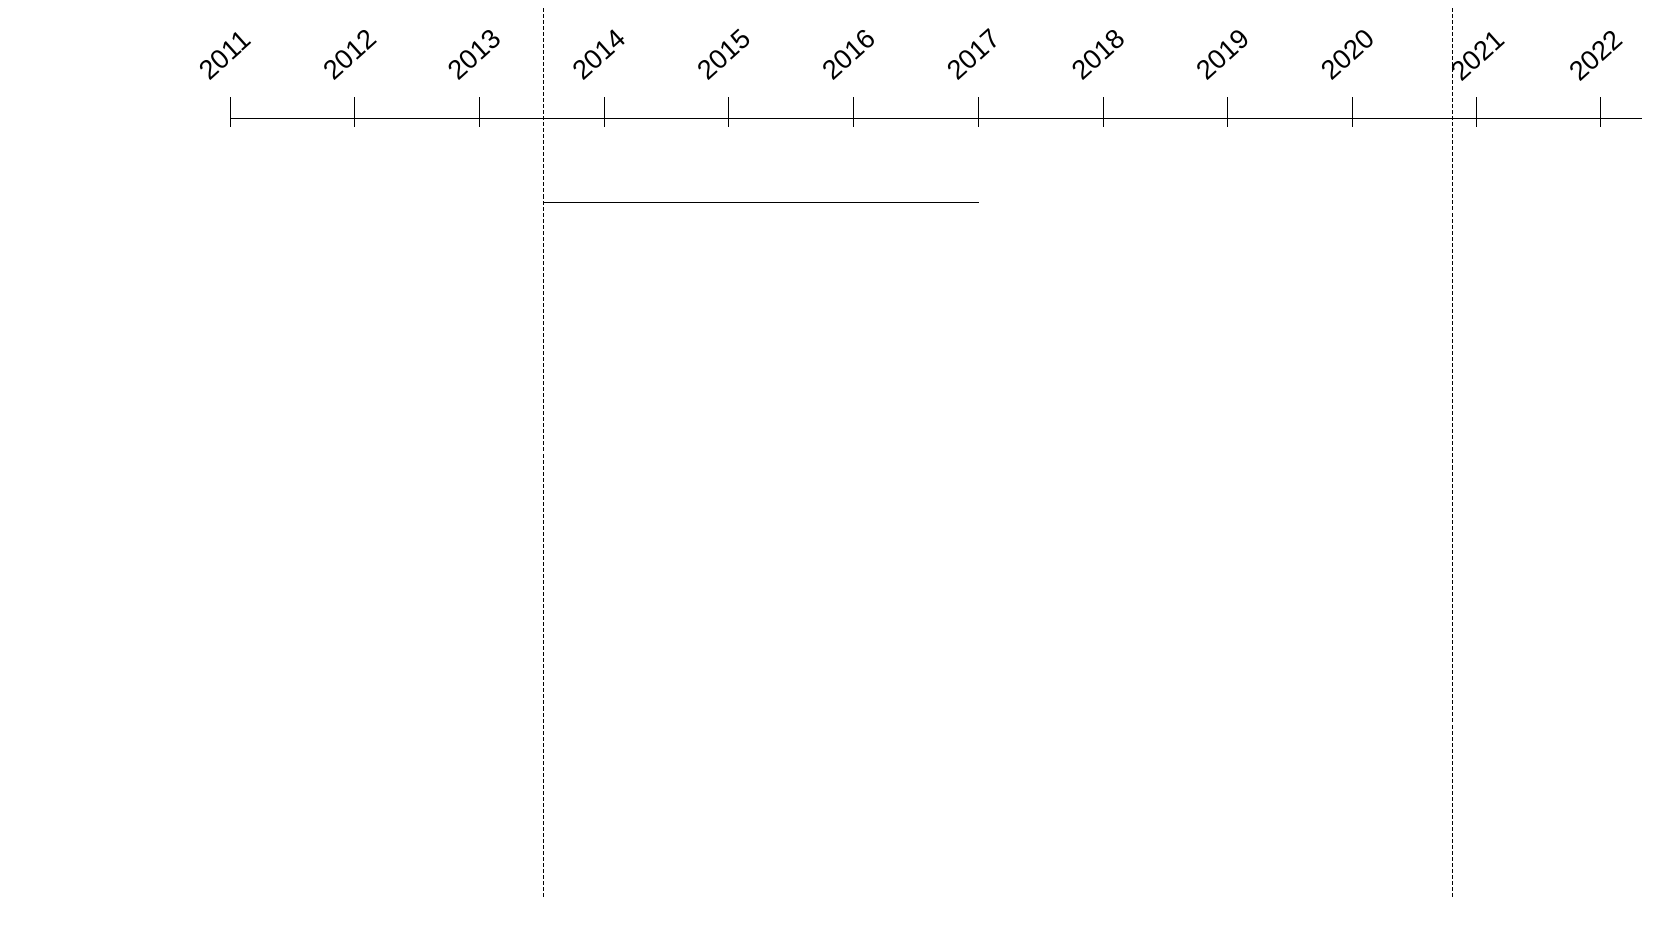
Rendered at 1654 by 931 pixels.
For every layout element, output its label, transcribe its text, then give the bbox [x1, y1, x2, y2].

text_box 2019 [1174, 8, 1272, 102]
text_box 2014 [550, 8, 648, 102]
text_box 2020 [1299, 8, 1397, 102]
text_box 2021 [1429, 8, 1526, 102]
text_box 2018 [1049, 8, 1147, 102]
text_box 2017 [924, 8, 1022, 102]
text_box 2016 [800, 8, 897, 102]
text_box 2012 [301, 8, 398, 102]
text_box 2011 [177, 8, 273, 101]
text_box 2013 [425, 8, 523, 102]
text_box 2015 [675, 8, 773, 102]
text_box 2022 [1547, 8, 1645, 102]
